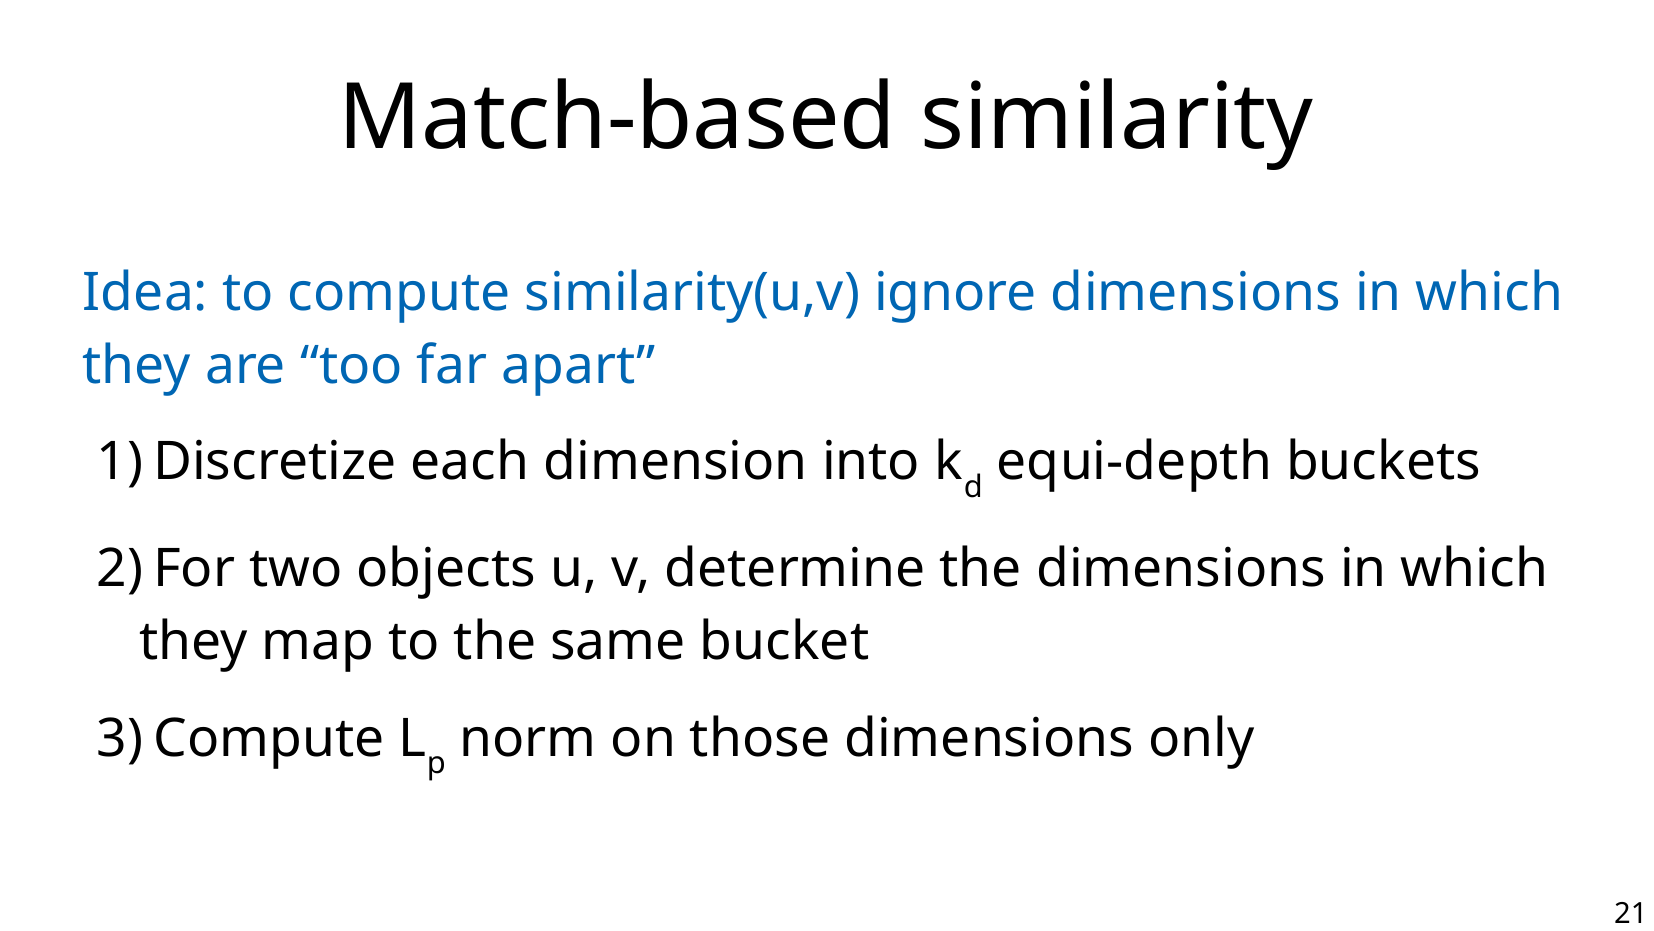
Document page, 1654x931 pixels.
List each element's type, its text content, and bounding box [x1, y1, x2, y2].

title Match-based similarity [82, 1, 1571, 226]
list Idea: to compute similarity(u,v) ignore dimensions in which they are “too far apart” Discretize each dimension into kd equi-depth buckets For two objects u, v, determine the dimensions in which they map to the same bucket Compute Lp norm on those dimensions only [82, 253, 1571, 793]
